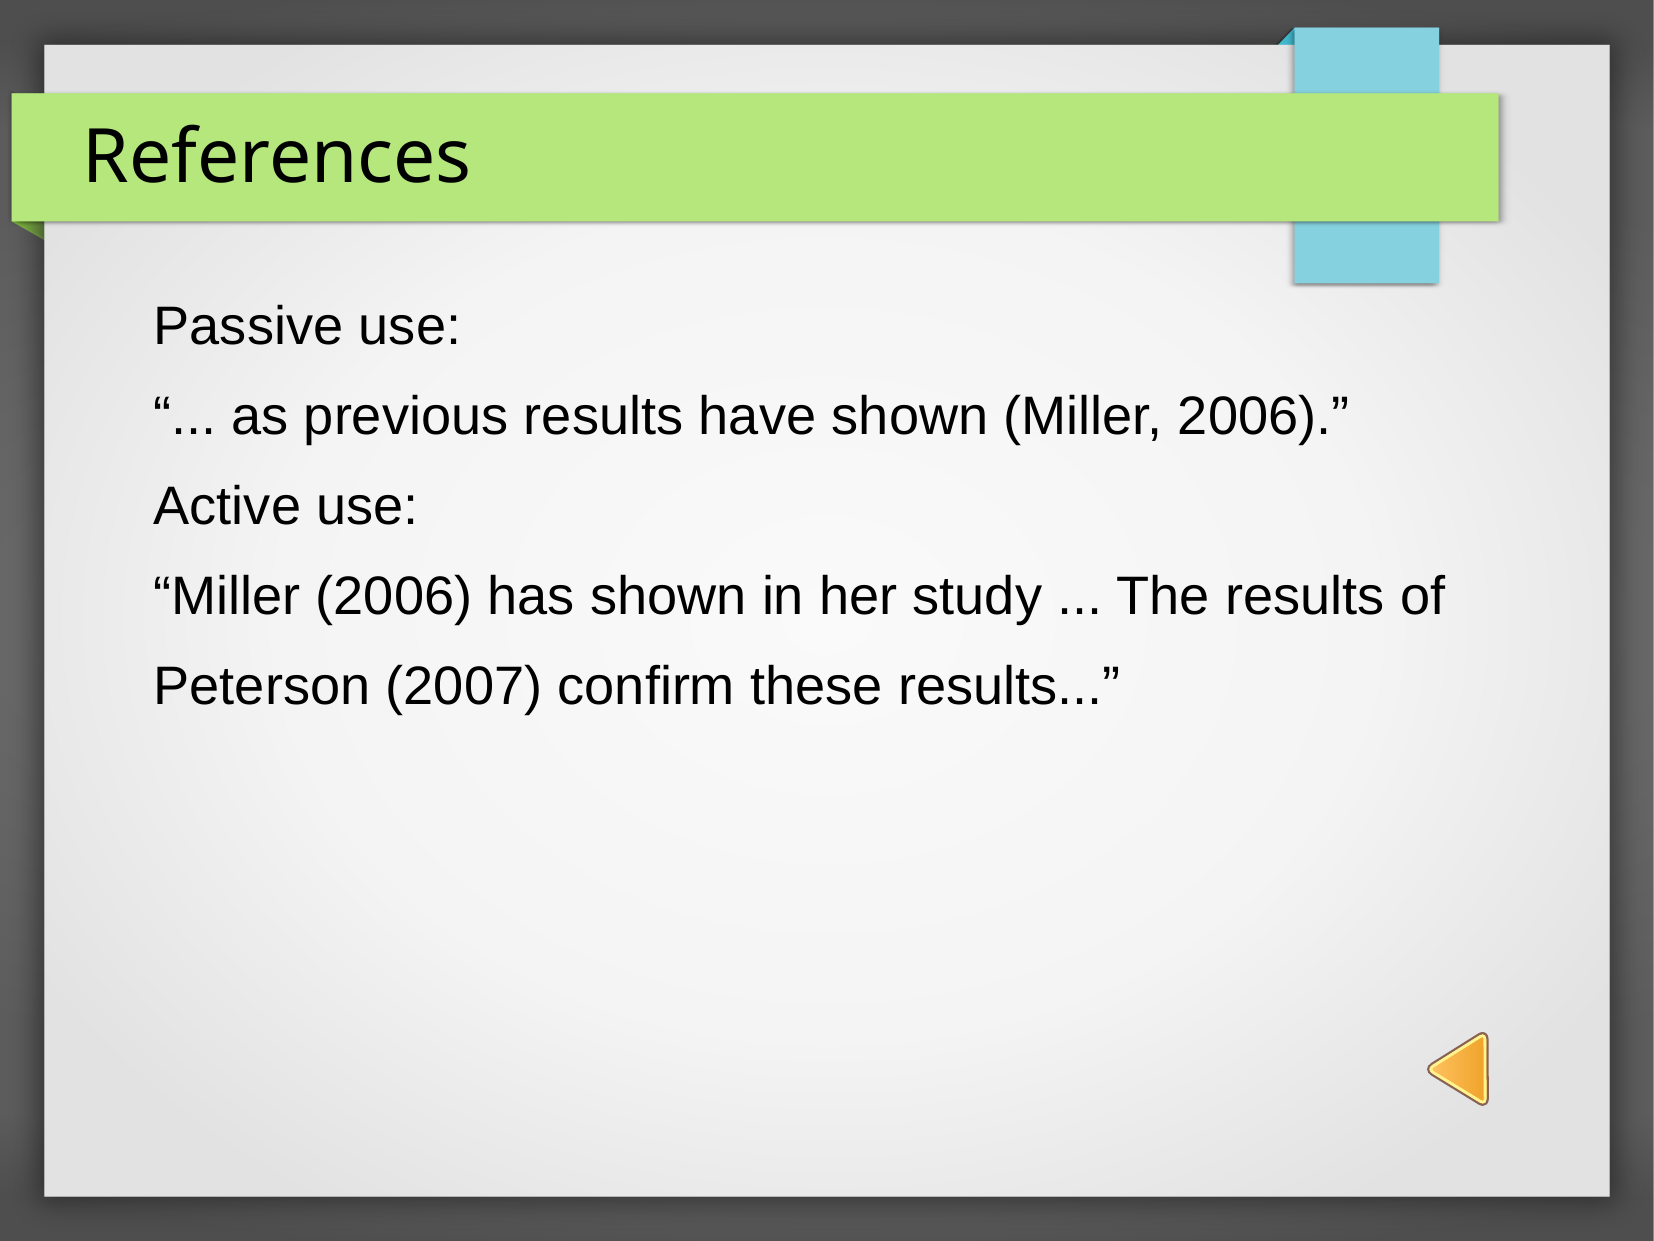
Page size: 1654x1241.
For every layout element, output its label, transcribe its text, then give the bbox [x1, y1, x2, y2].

picture [0, 0, 1654, 1241]
list Passive use: “... as previous results have shown (Miller, 2006).” Active use: “Miller (2006) has shown in her study ... The results of Peterson (2007) confirm these results...” [82, 295, 1571, 1015]
title References [82, 94, 1264, 213]
